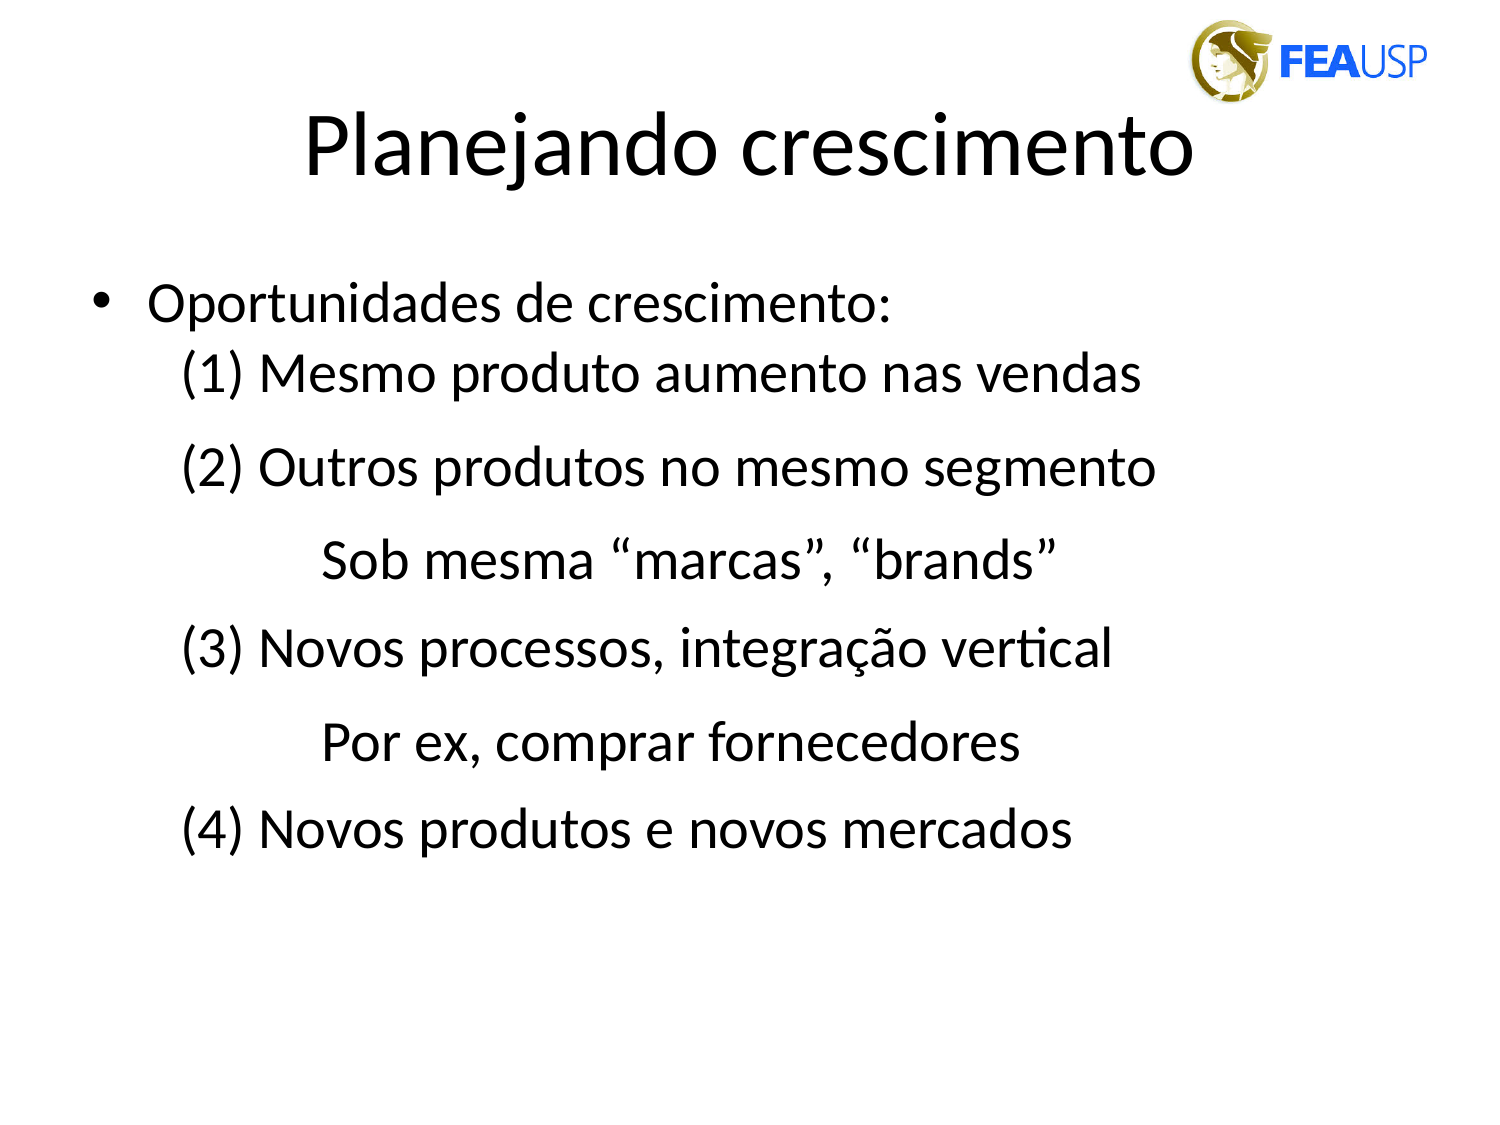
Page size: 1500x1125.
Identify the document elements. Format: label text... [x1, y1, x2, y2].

title Planejando crescimento [75, 45, 1425, 233]
list Oportunidades de crescimento: Mesmo produto aumento nas vendas Outros produtos no mesmo segmento Sob mesma “marcas”, “brands” Novos processos, integração vertical Por ex, comprar fornecedores Novos produtos e novos mercados [76, 256, 1427, 869]
picture [1187, 19, 1427, 105]
